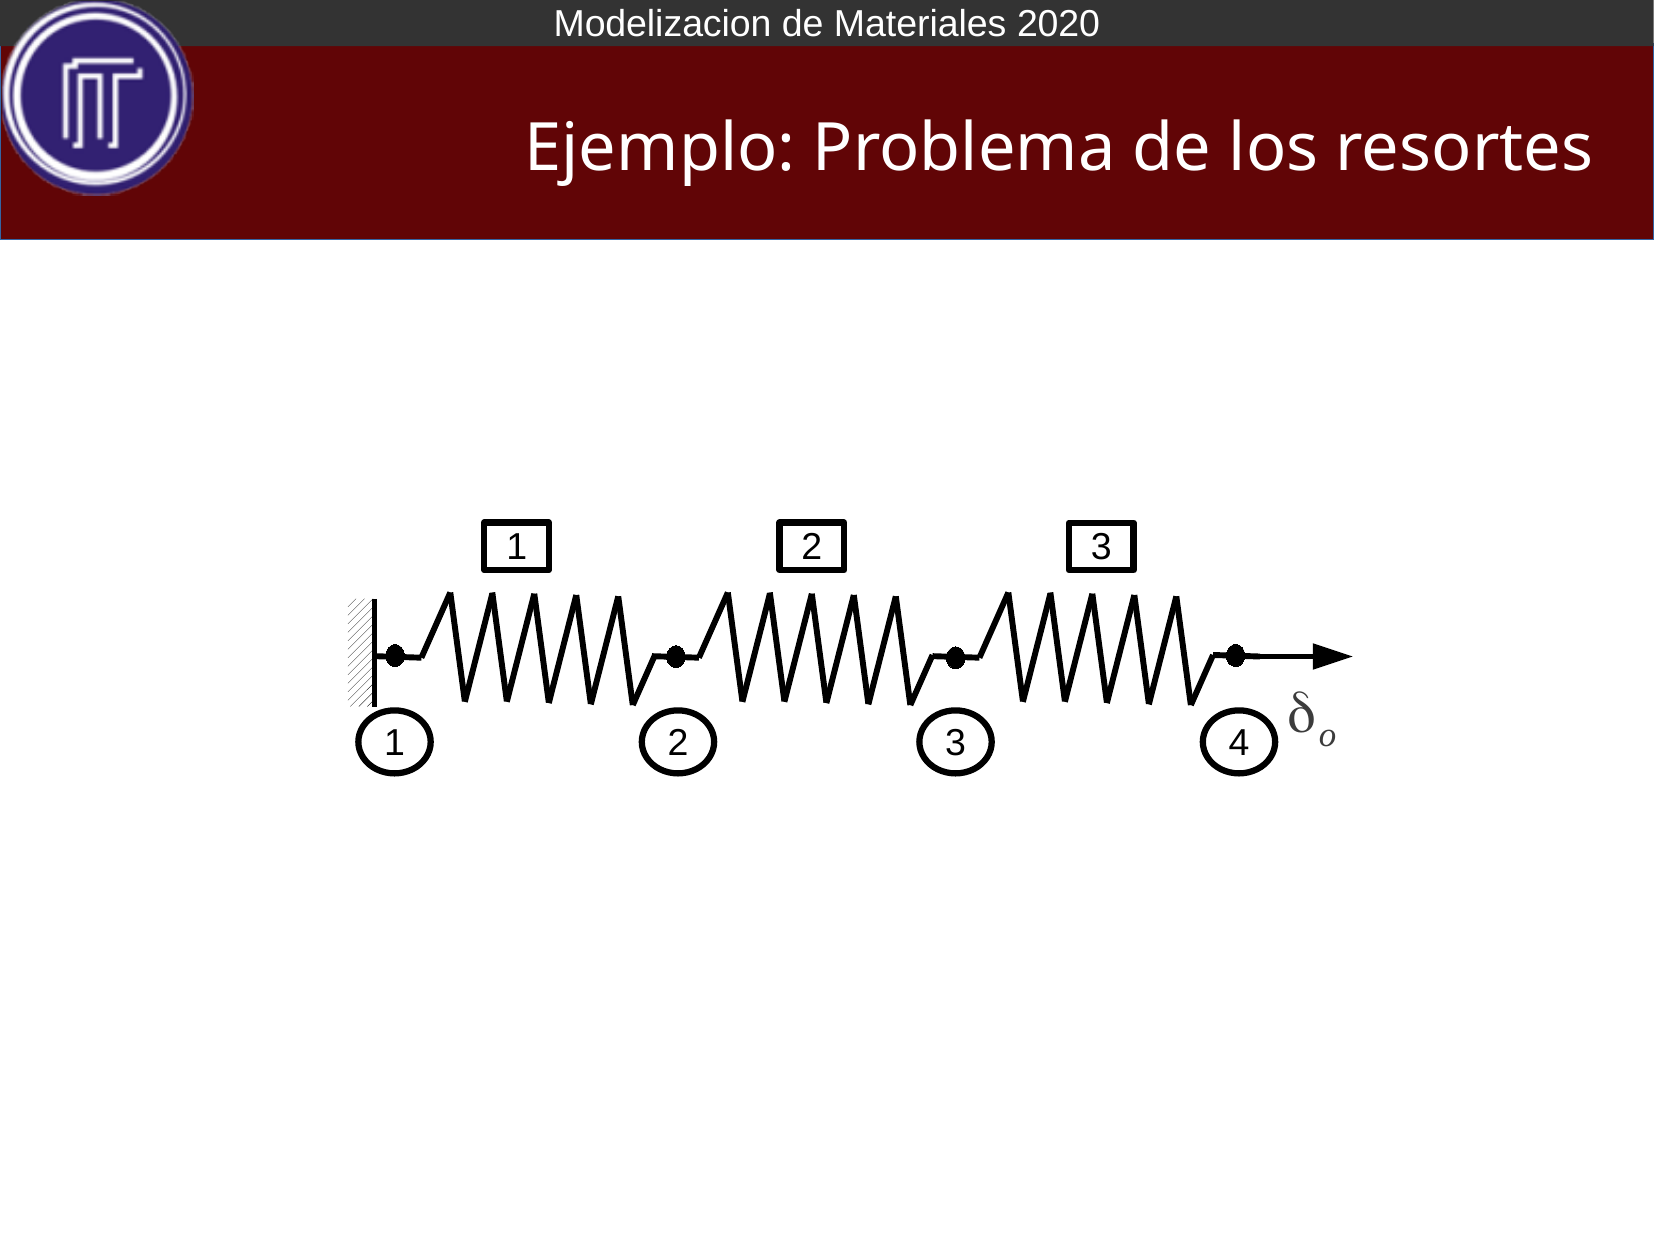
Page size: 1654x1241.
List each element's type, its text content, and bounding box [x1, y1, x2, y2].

text_box [348, 598, 375, 707]
text_box 2 [641, 710, 715, 774]
text_box 3 [1069, 522, 1134, 571]
text_box 3 [919, 710, 992, 774]
text_box [1226, 644, 1245, 667]
text_box [666, 645, 686, 668]
text_box 4 [1202, 710, 1276, 774]
text_box 2 [779, 522, 845, 571]
text_box [946, 646, 965, 669]
title Ejemplo: Problema de los resortes [41, 70, 1654, 218]
picture [0, 0, 194, 196]
text_box 1 [358, 710, 431, 774]
text_box 1 [484, 522, 549, 571]
chart [1281, 689, 1342, 754]
text_box [385, 644, 405, 667]
